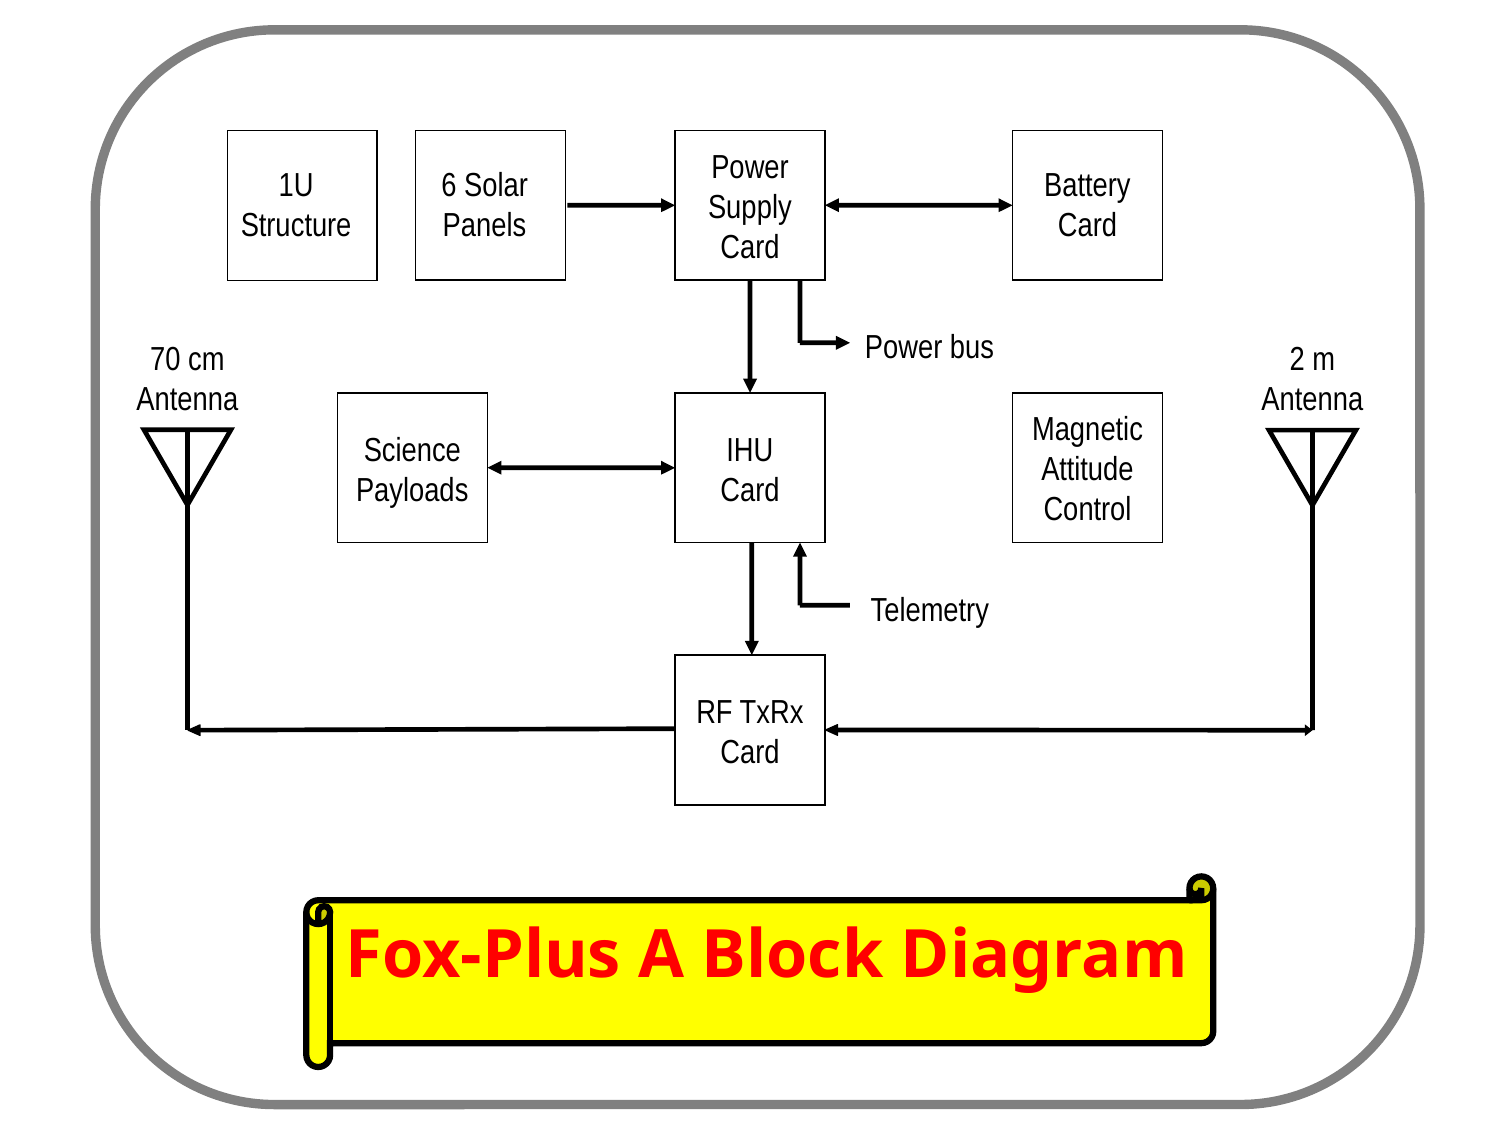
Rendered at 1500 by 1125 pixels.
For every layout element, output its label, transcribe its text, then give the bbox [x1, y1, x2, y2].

text_box Science Payloads [337, 392, 488, 543]
text_box MagneticAttitude Control [1012, 399, 1163, 535]
text_box 2 m Antenna [1246, 330, 1379, 425]
text_box 6 Solar Panels [409, 155, 560, 251]
text_box Fox-Plus A Block Diagram [260, 903, 1273, 998]
text_box Power bus [849, 317, 1010, 373]
text_box [306, 998, 1214, 1068]
text_box IHU Card [675, 392, 825, 543]
text_box RF TxRx Card [675, 654, 825, 805]
text_box Power Supply Card [675, 130, 825, 281]
text_box Battery Card [1012, 155, 1163, 251]
text_box [310, 876, 1214, 903]
text_box 70 cm Antenna [121, 330, 254, 425]
text_box Telemetry [855, 580, 1005, 636]
text_box 1U Structure [221, 155, 372, 251]
